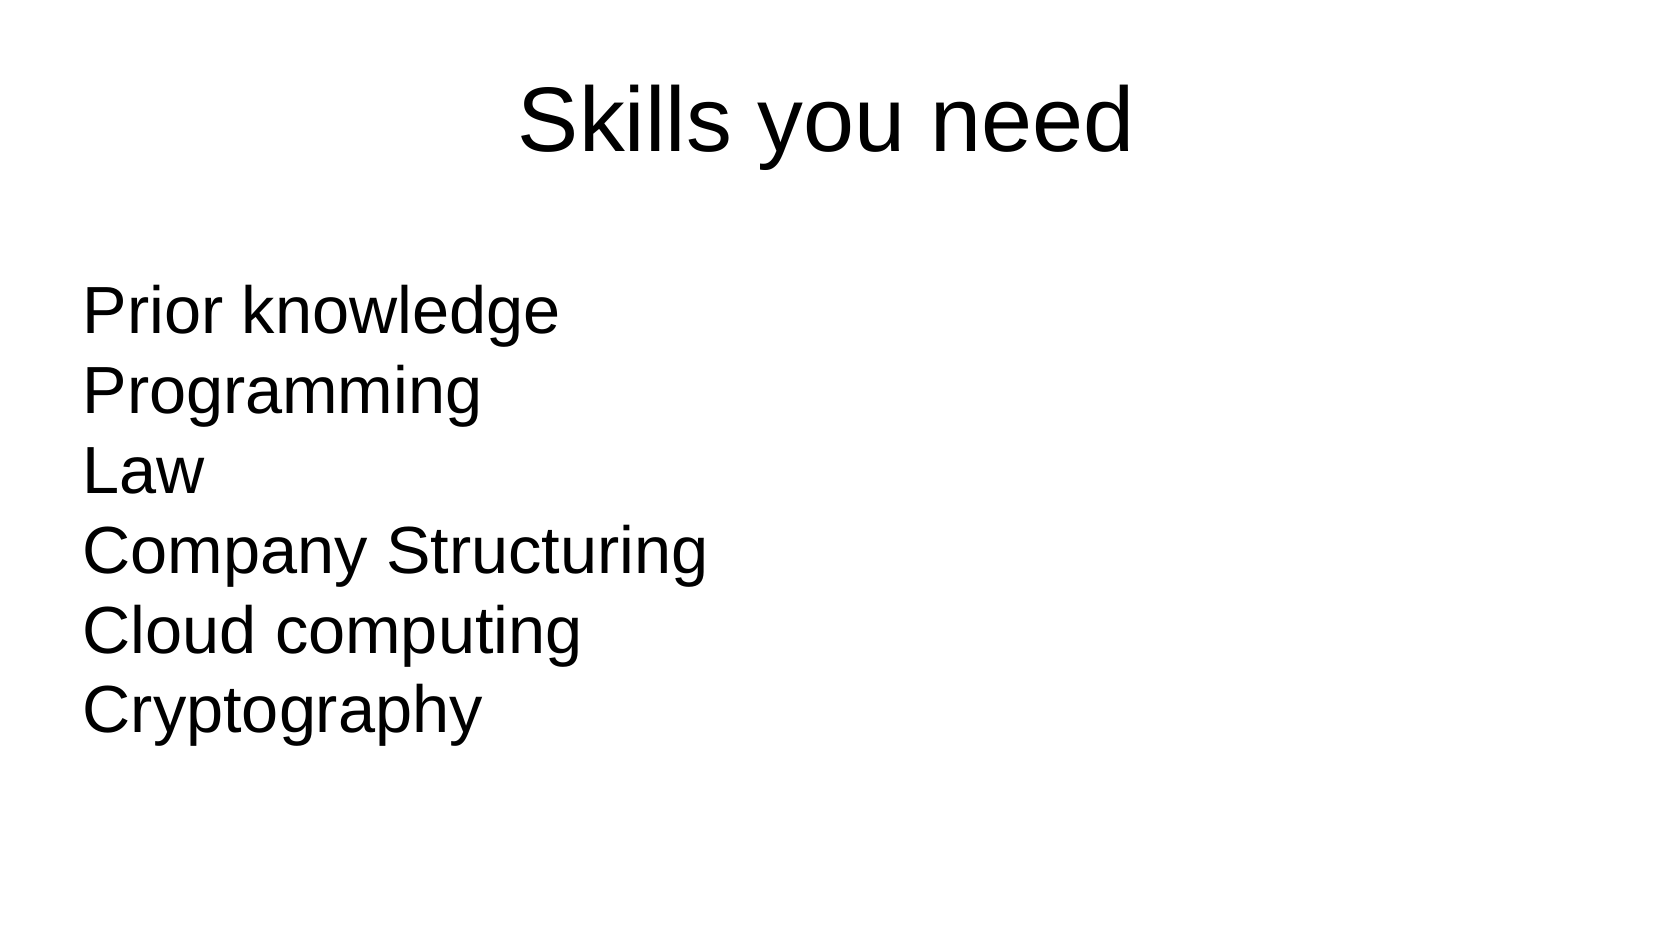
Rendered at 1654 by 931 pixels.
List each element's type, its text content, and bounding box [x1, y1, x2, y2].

title Skills you need [82, 37, 1571, 193]
title Prior knowledge Programming Law Company Structuring Cloud computing Cryptography [82, 225, 1571, 868]
